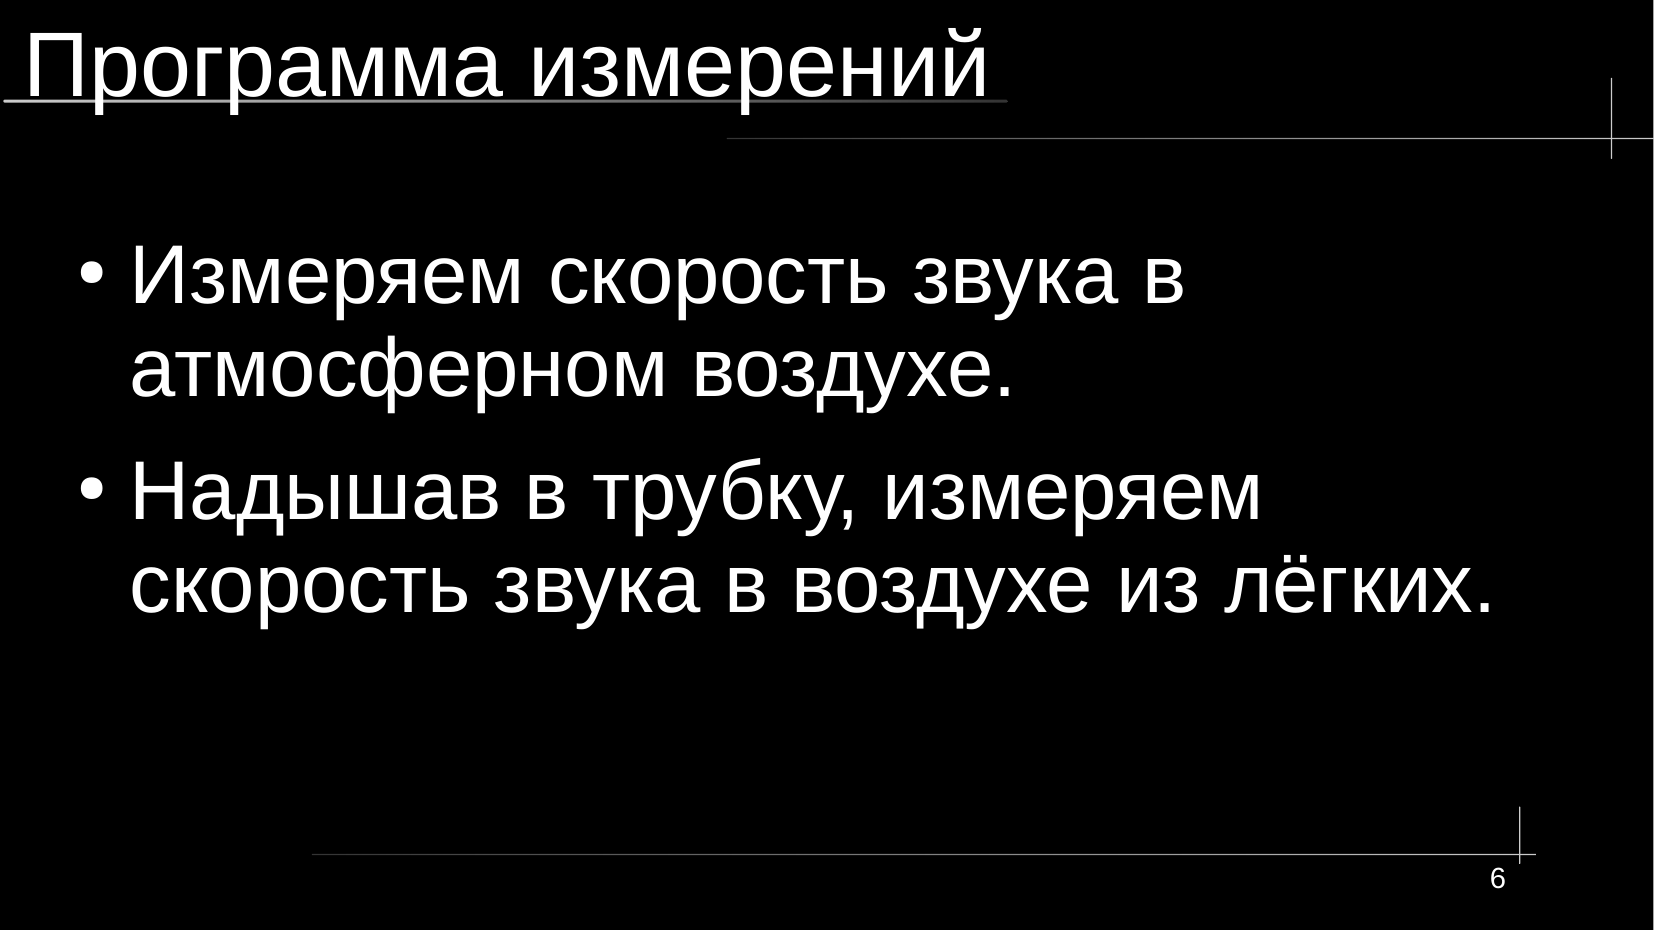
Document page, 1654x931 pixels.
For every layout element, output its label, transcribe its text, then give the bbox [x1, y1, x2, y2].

title Программа измерений [23, 11, 1589, 119]
list Измеряем скорость звука в атмосферном воздухе. Надышав в трубку, измеряем скорость звука в воздухе из лёгких. [59, 228, 1548, 768]
